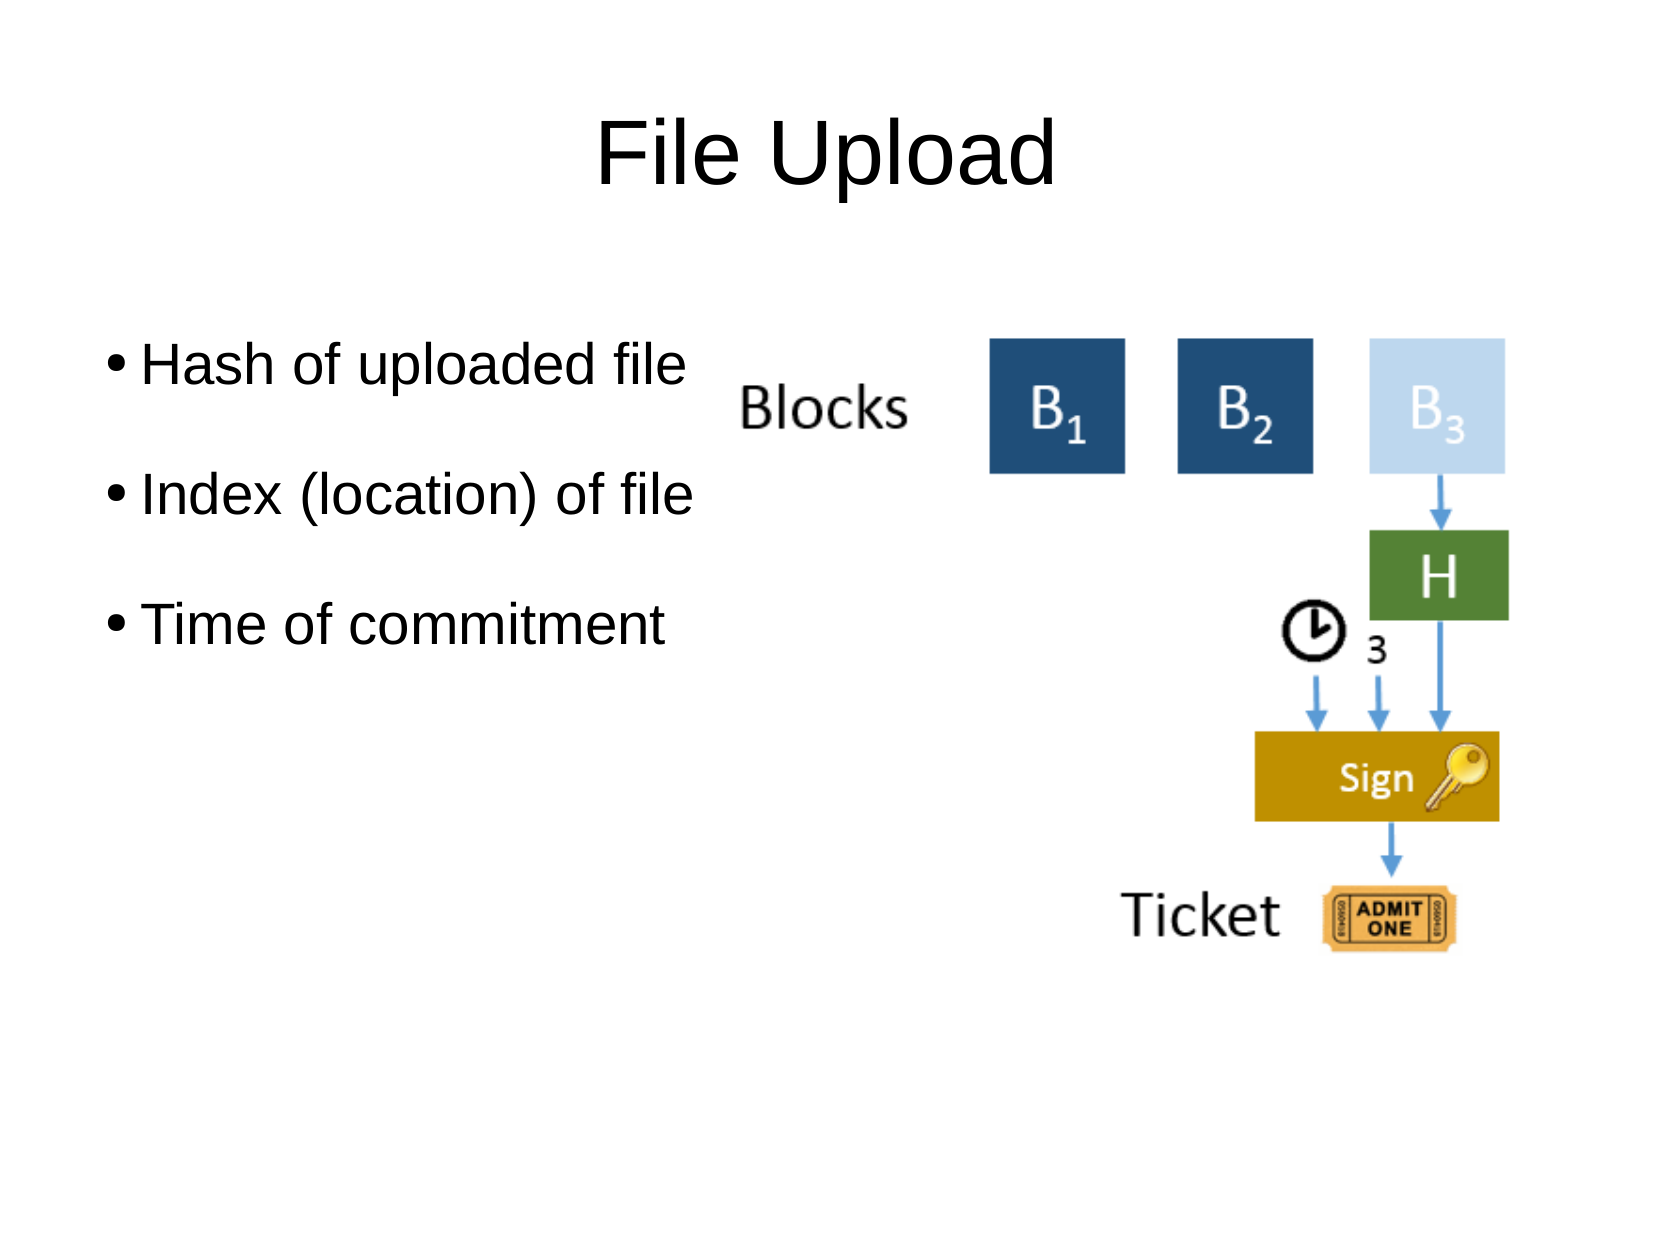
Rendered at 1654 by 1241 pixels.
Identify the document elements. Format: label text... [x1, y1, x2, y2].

picture [723, 290, 1545, 1010]
text_box Hash of uploaded file Index (location) of file Time of commitment [90, 324, 871, 665]
title File Upload [82, 49, 1571, 257]
